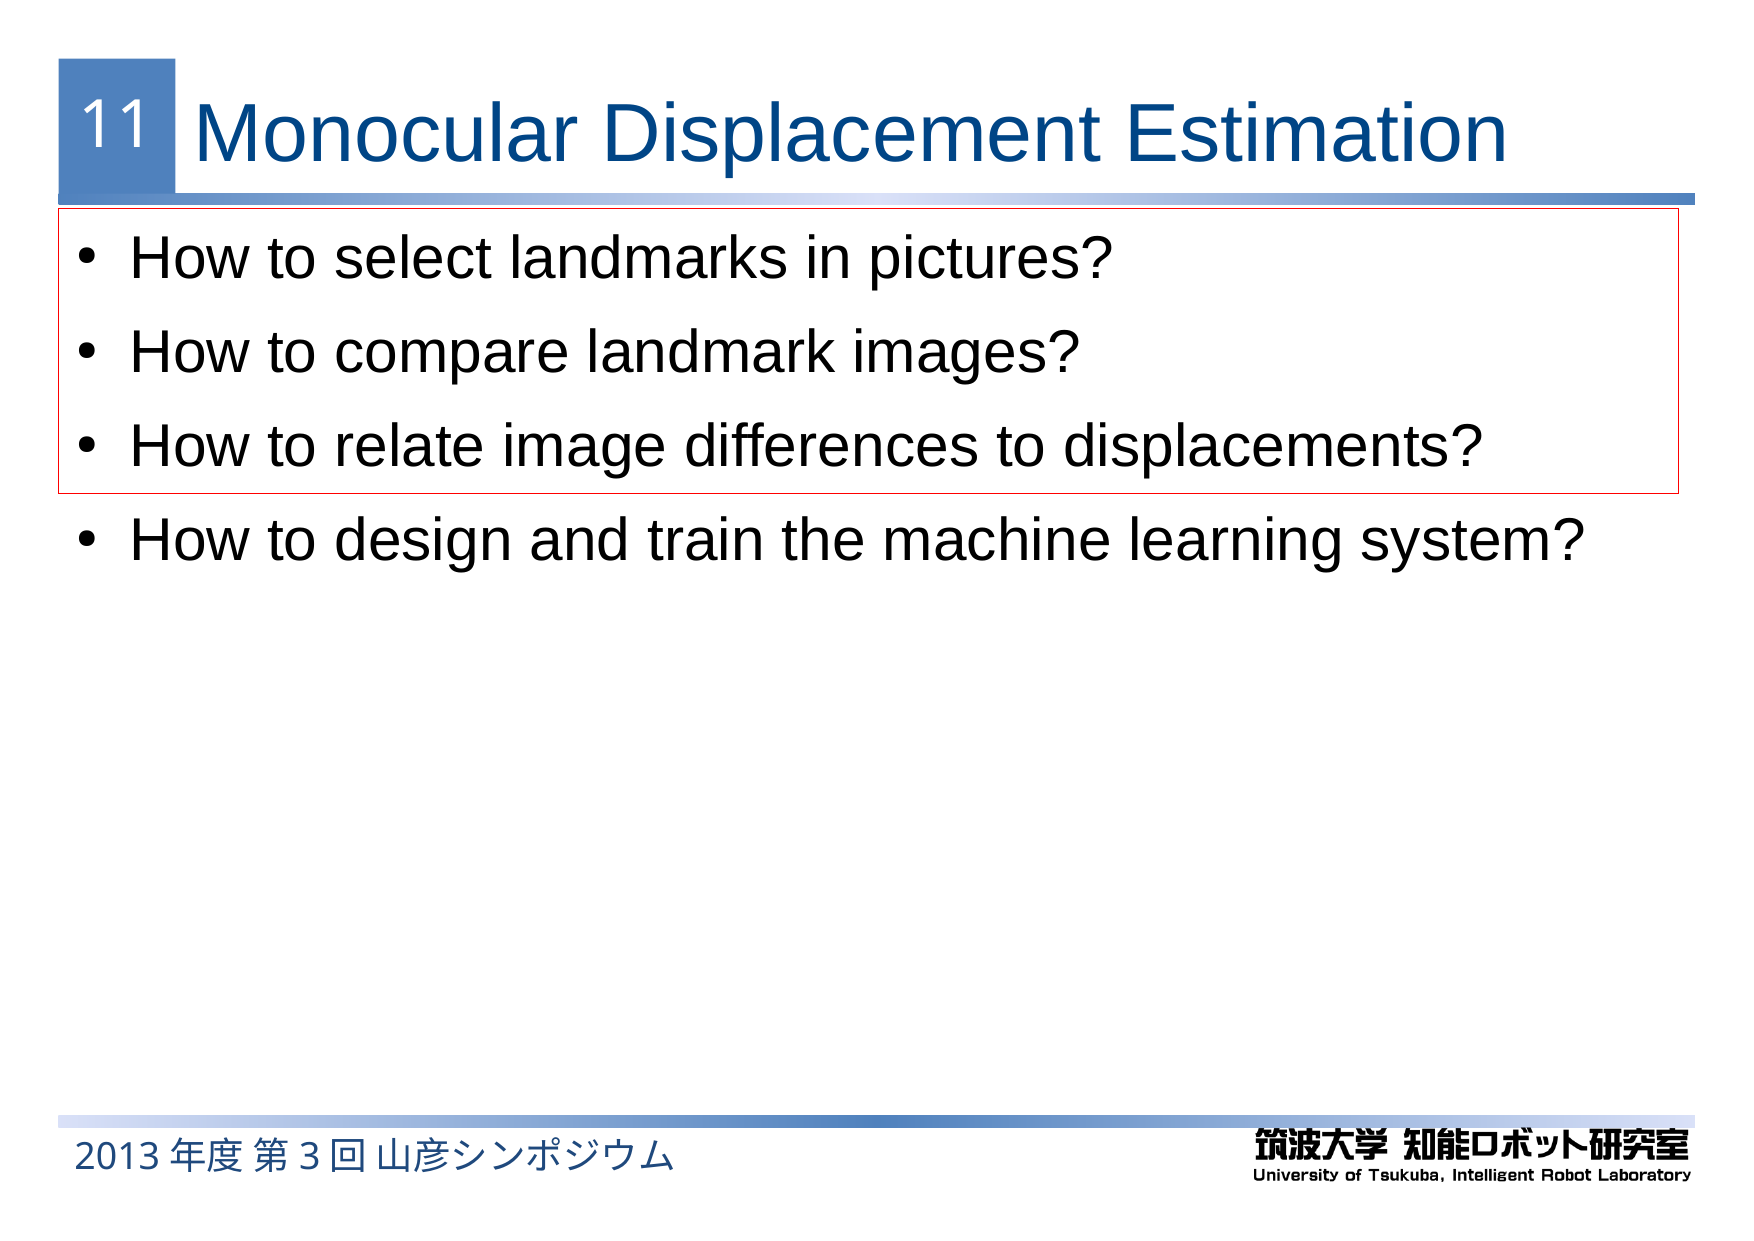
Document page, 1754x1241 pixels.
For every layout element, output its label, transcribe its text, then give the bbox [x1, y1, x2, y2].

picture [1252, 1127, 1691, 1182]
list How to select landmarks in pictures? How to compare landmark images? How to relate image differences to displacements? How to design and train the machine learning system? [59, 223, 1678, 493]
title Monocular Displacement Estimation [193, 61, 1651, 205]
list How to select landmarks in pictures? How to compare landmark images? How to relate image differences to displacements? How to design and train the machine learning system? [58, 223, 1696, 584]
